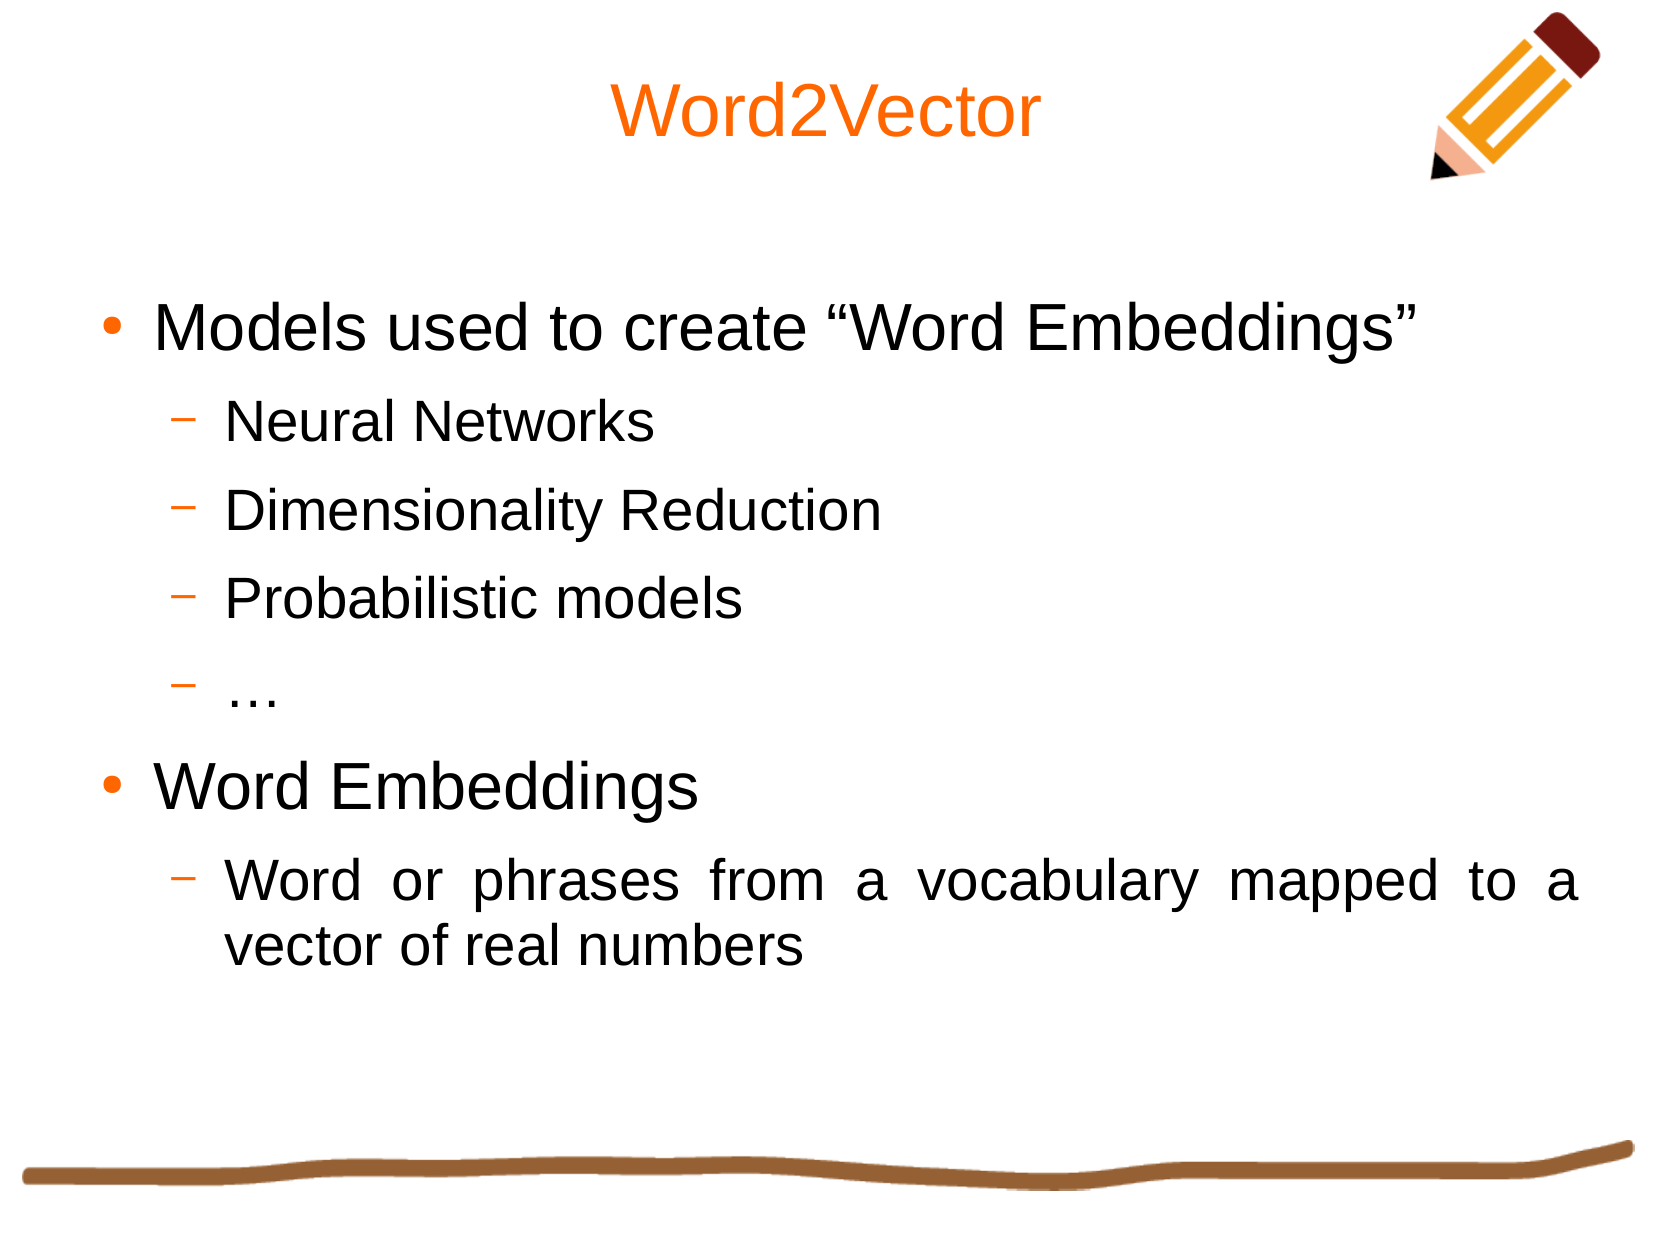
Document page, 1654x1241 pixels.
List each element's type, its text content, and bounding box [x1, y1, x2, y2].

list Models used to create “Word Embeddings” Neural Networks Dimensionality Reduction Probabilistic models … Word Embeddings Word or phrases from a vocabulary mapped to a vector of real numbers [82, 290, 1582, 1122]
picture [22, 1140, 1635, 1191]
picture [1430, 12, 1601, 181]
title Word2Vector [82, 49, 1571, 172]
